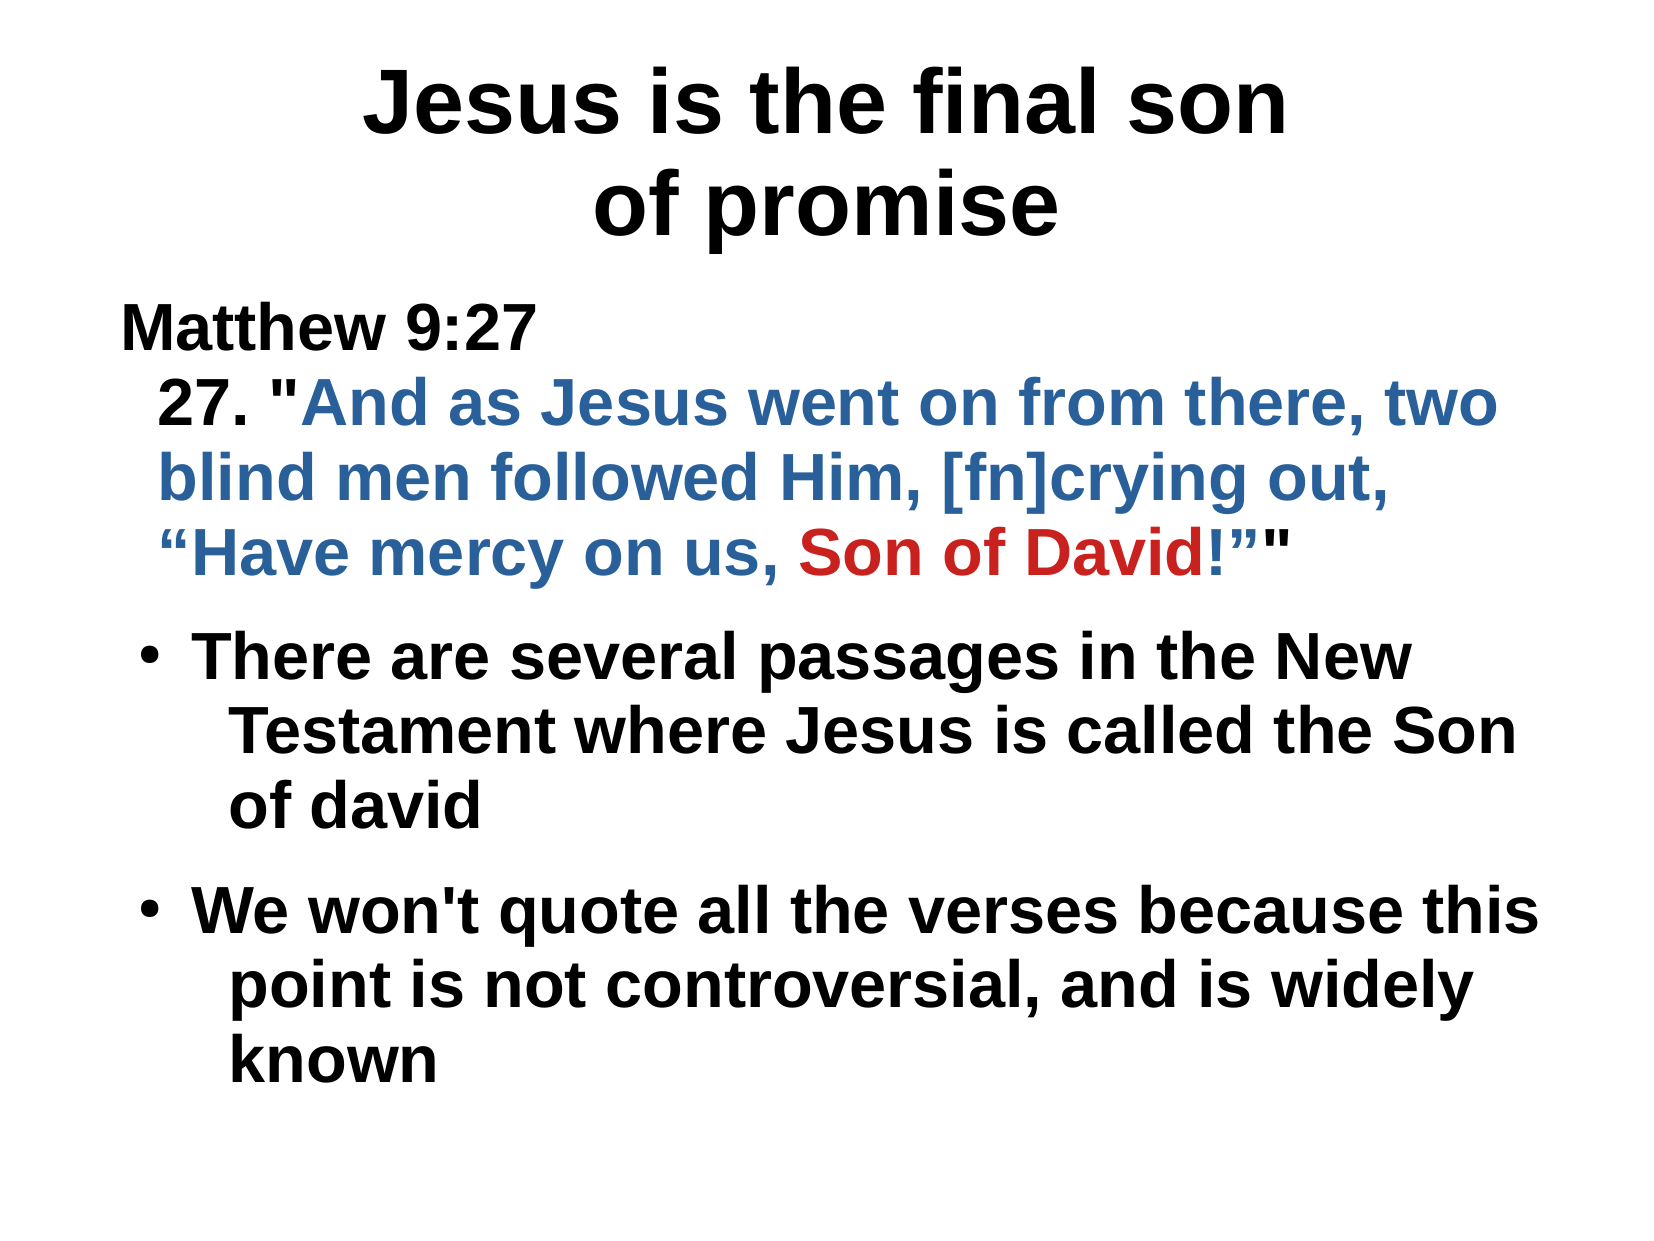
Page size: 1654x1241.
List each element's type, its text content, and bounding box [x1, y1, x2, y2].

list Matthew 9:27 27. "And as Jesus went on from there, two blind men followed Him, [fn]crying out, “Have mercy on us, Son of David!”" There are several passages in the New Testament where Jesus is called the Son of david We won't quote all the verses because this point is not controversial, and is widely known [82, 290, 1571, 1109]
title Jesus is the final son of promise [82, 49, 1571, 257]
